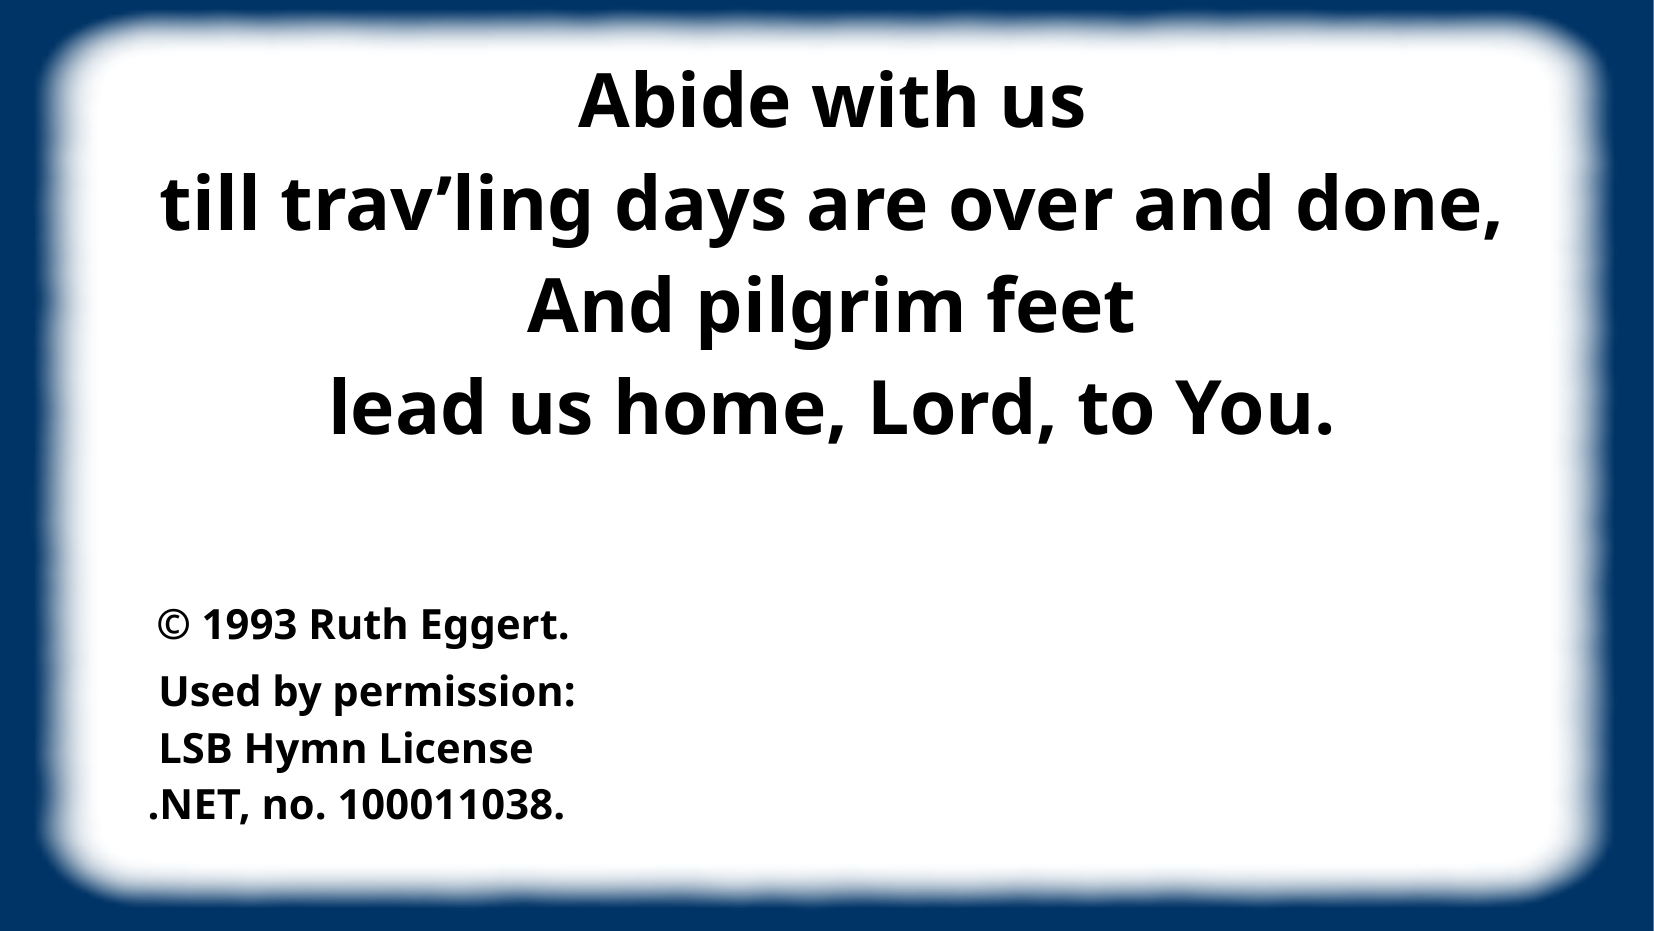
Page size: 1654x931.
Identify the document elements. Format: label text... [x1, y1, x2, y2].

picture [0, 0, 1654, 931]
text_box Abide with us till trav’ling days are over and done, And pilgrim feet lead us home, Lord, to You. © 1993 Ruth Eggert. Used by permission: LSB Hymn License .NET, no. 100011038. [89, 40, 1576, 818]
